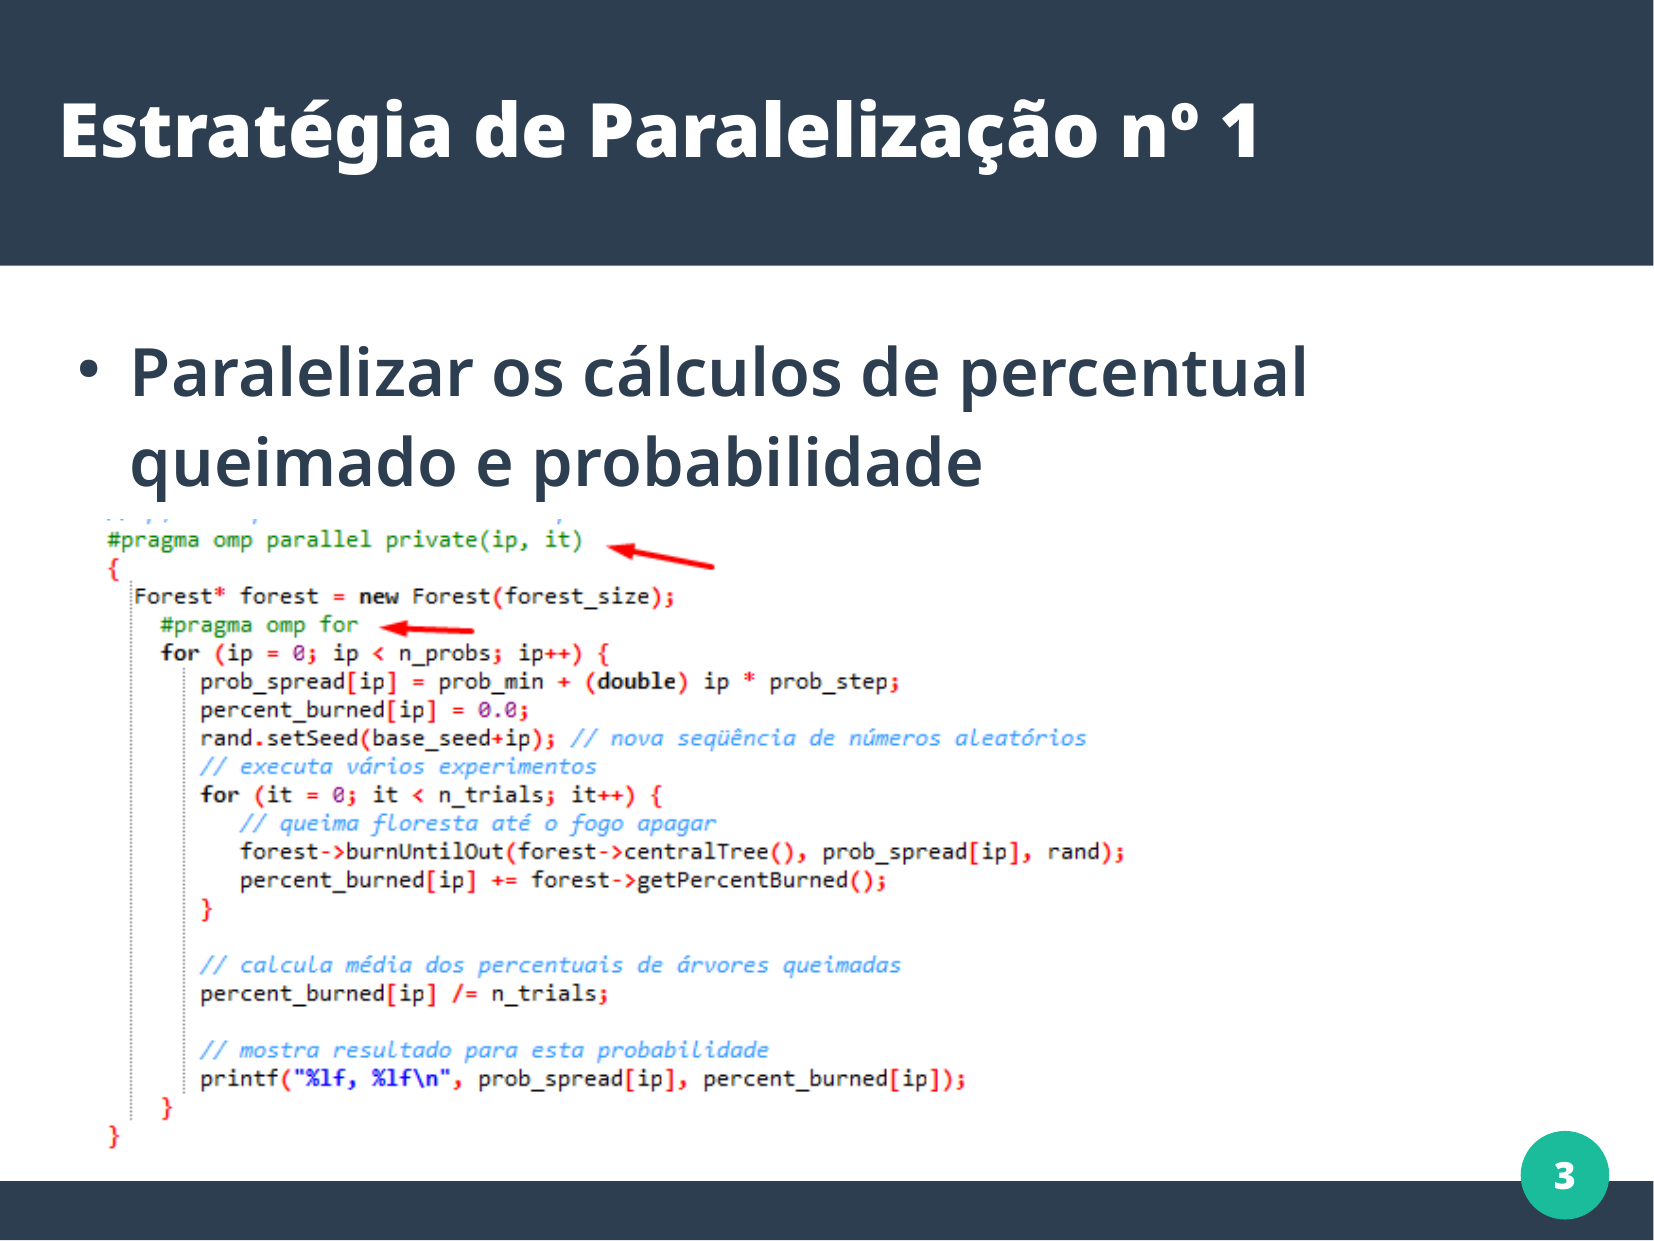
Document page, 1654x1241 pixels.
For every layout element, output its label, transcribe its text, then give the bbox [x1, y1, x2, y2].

list Paralelizar os cálculos de percentual queimado e probabilidade [59, 324, 1595, 1152]
picture [87, 519, 1182, 1162]
title Estratégia de Paralelização nº 1 [59, 49, 1595, 207]
